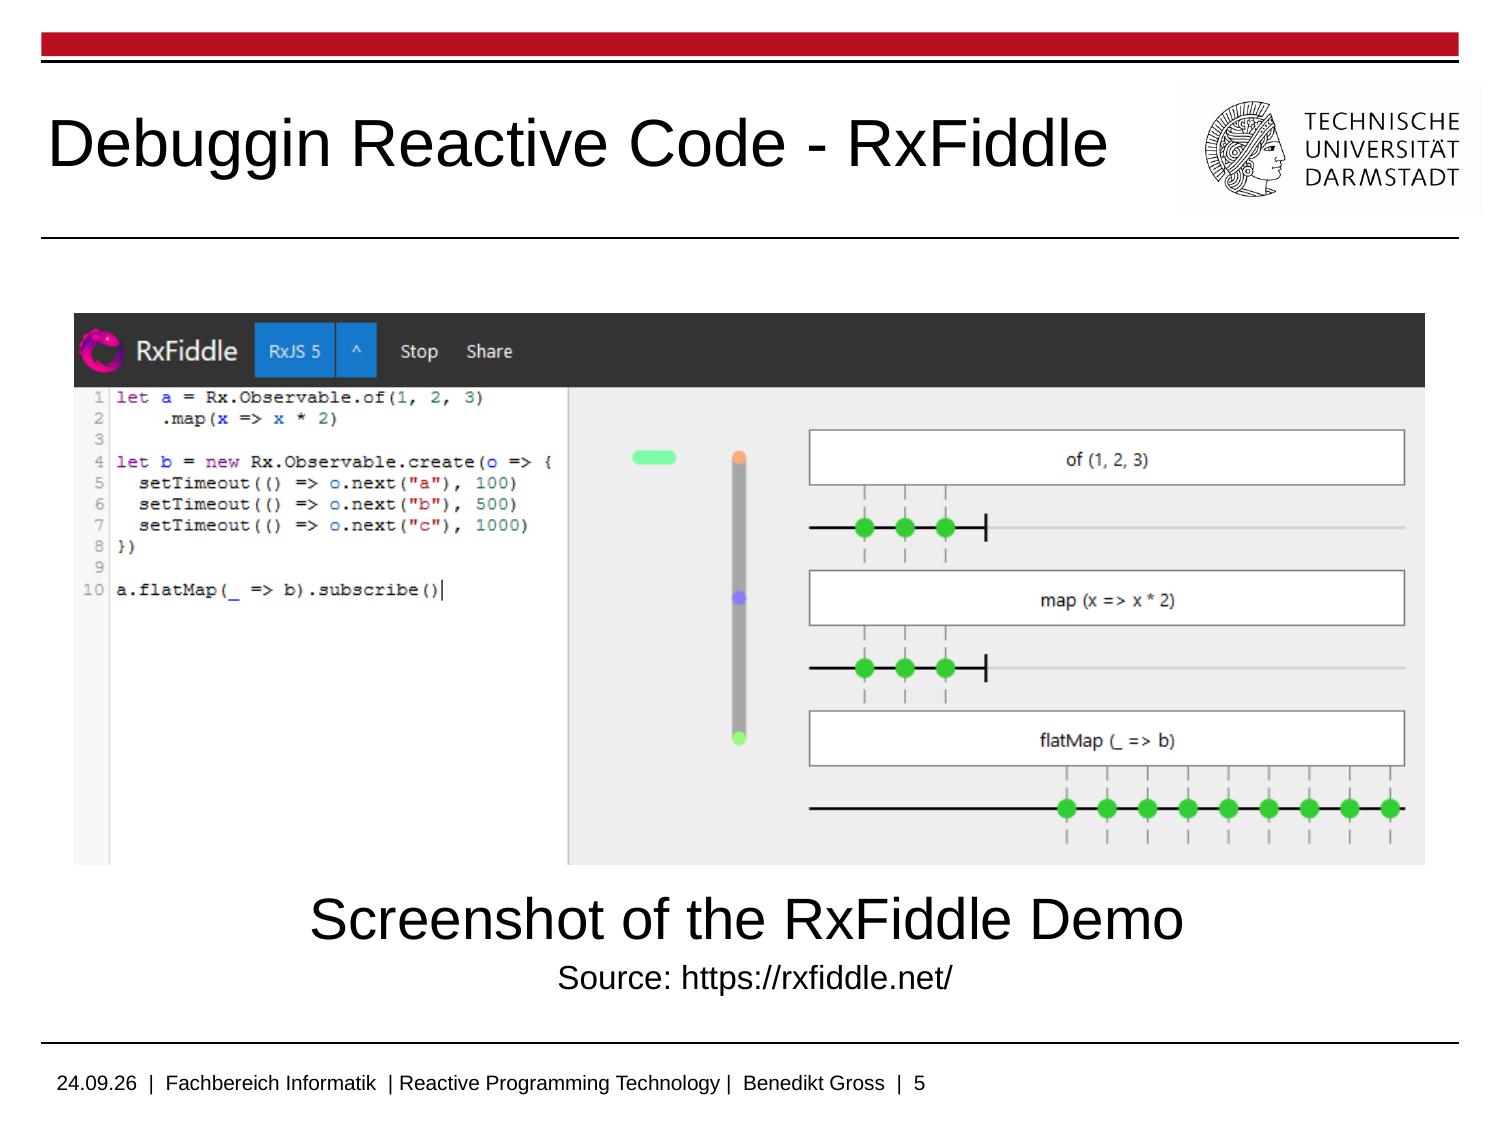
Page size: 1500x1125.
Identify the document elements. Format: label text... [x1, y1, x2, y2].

picture [74, 263, 1425, 879]
text_box Screenshot of the RxFiddle Demo [295, 879, 1202, 960]
text_box Source: https://rxfiddle.net/ [542, 952, 978, 1004]
title Debuggin Reactive Code - RxFiddle [47, 68, 1137, 219]
